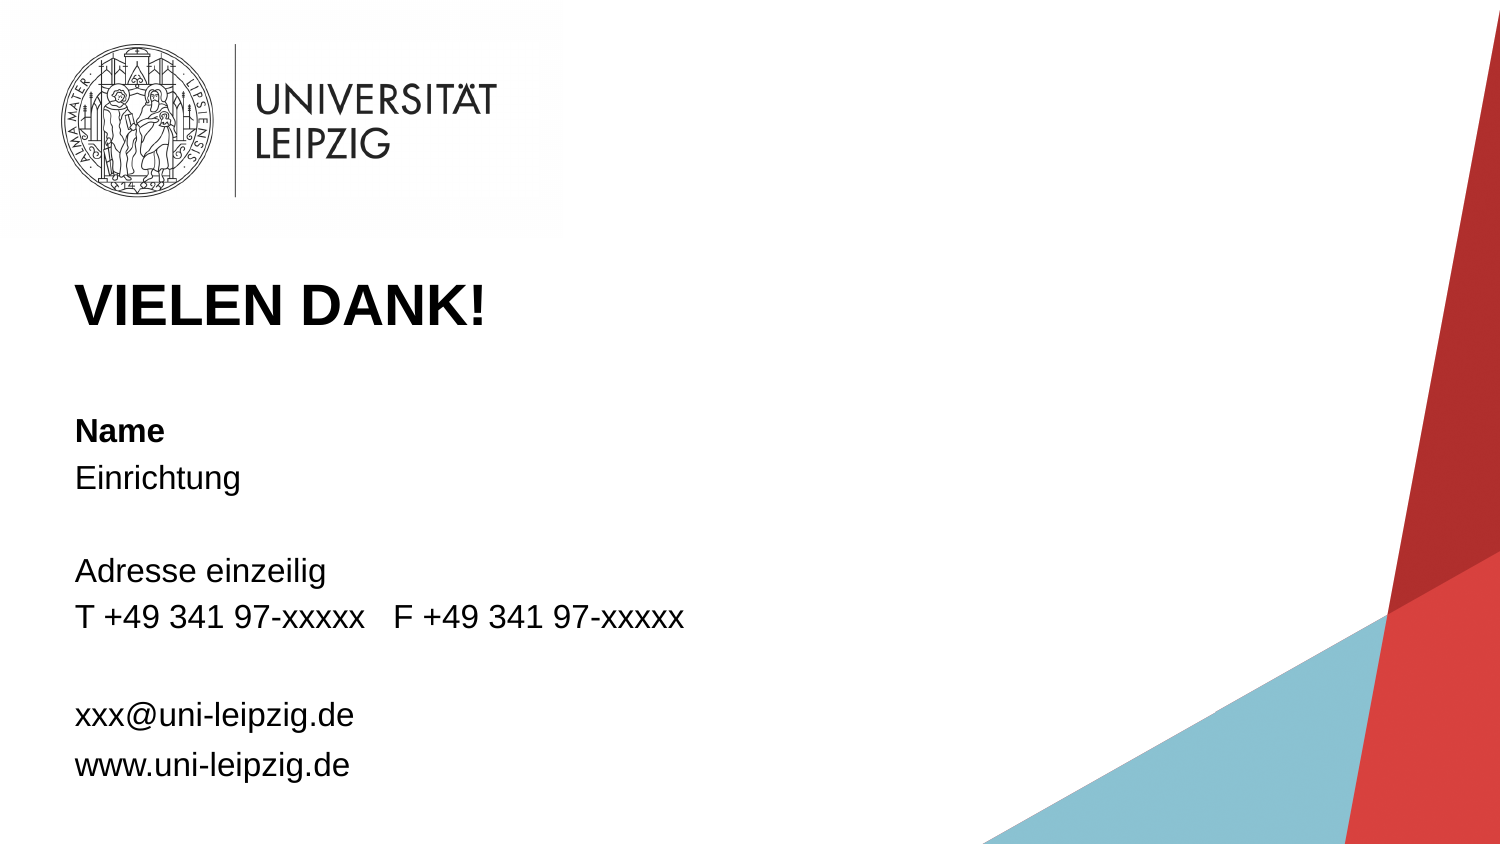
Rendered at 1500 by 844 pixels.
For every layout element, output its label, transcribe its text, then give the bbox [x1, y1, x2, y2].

picture [0, 0, 563, 238]
list Name Einrichtung Adresse einzeilig T +49 341 97-xxxxx F +49 341 97-xxxxx xxx@uni-leipzig.de www.uni-leipzig.de [59, 401, 1196, 805]
title Vielen Dank! [59, 259, 1370, 353]
picture [926, 0, 1500, 844]
